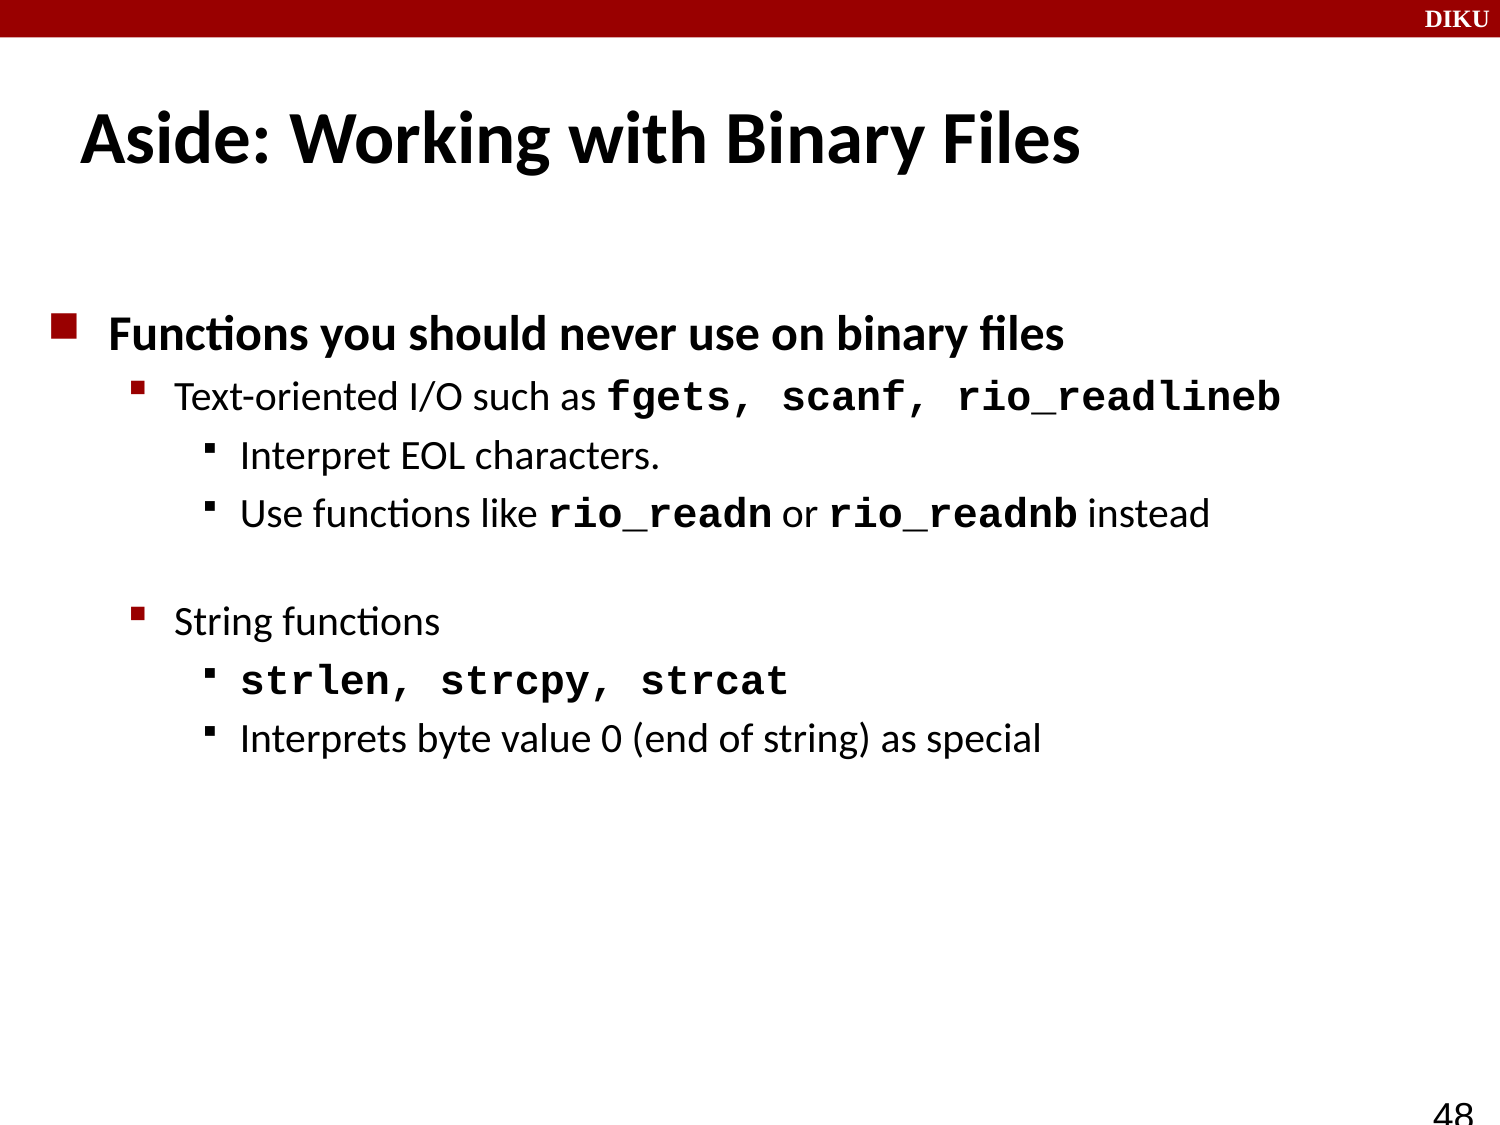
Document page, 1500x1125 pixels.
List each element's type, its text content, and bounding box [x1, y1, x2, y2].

text_box Aside: Working with Binary Files [65, 71, 1311, 197]
text_box Functions you should never use on binary files Text-oriented I/O such as fgets, scanf, rio_readlineb Interpret EOL characters. Use functions like rio_readn or rio_readnb instead String functions strlen, strcpy, strcat Interprets byte value 0 (end of string) as special [37, 223, 1500, 1125]
